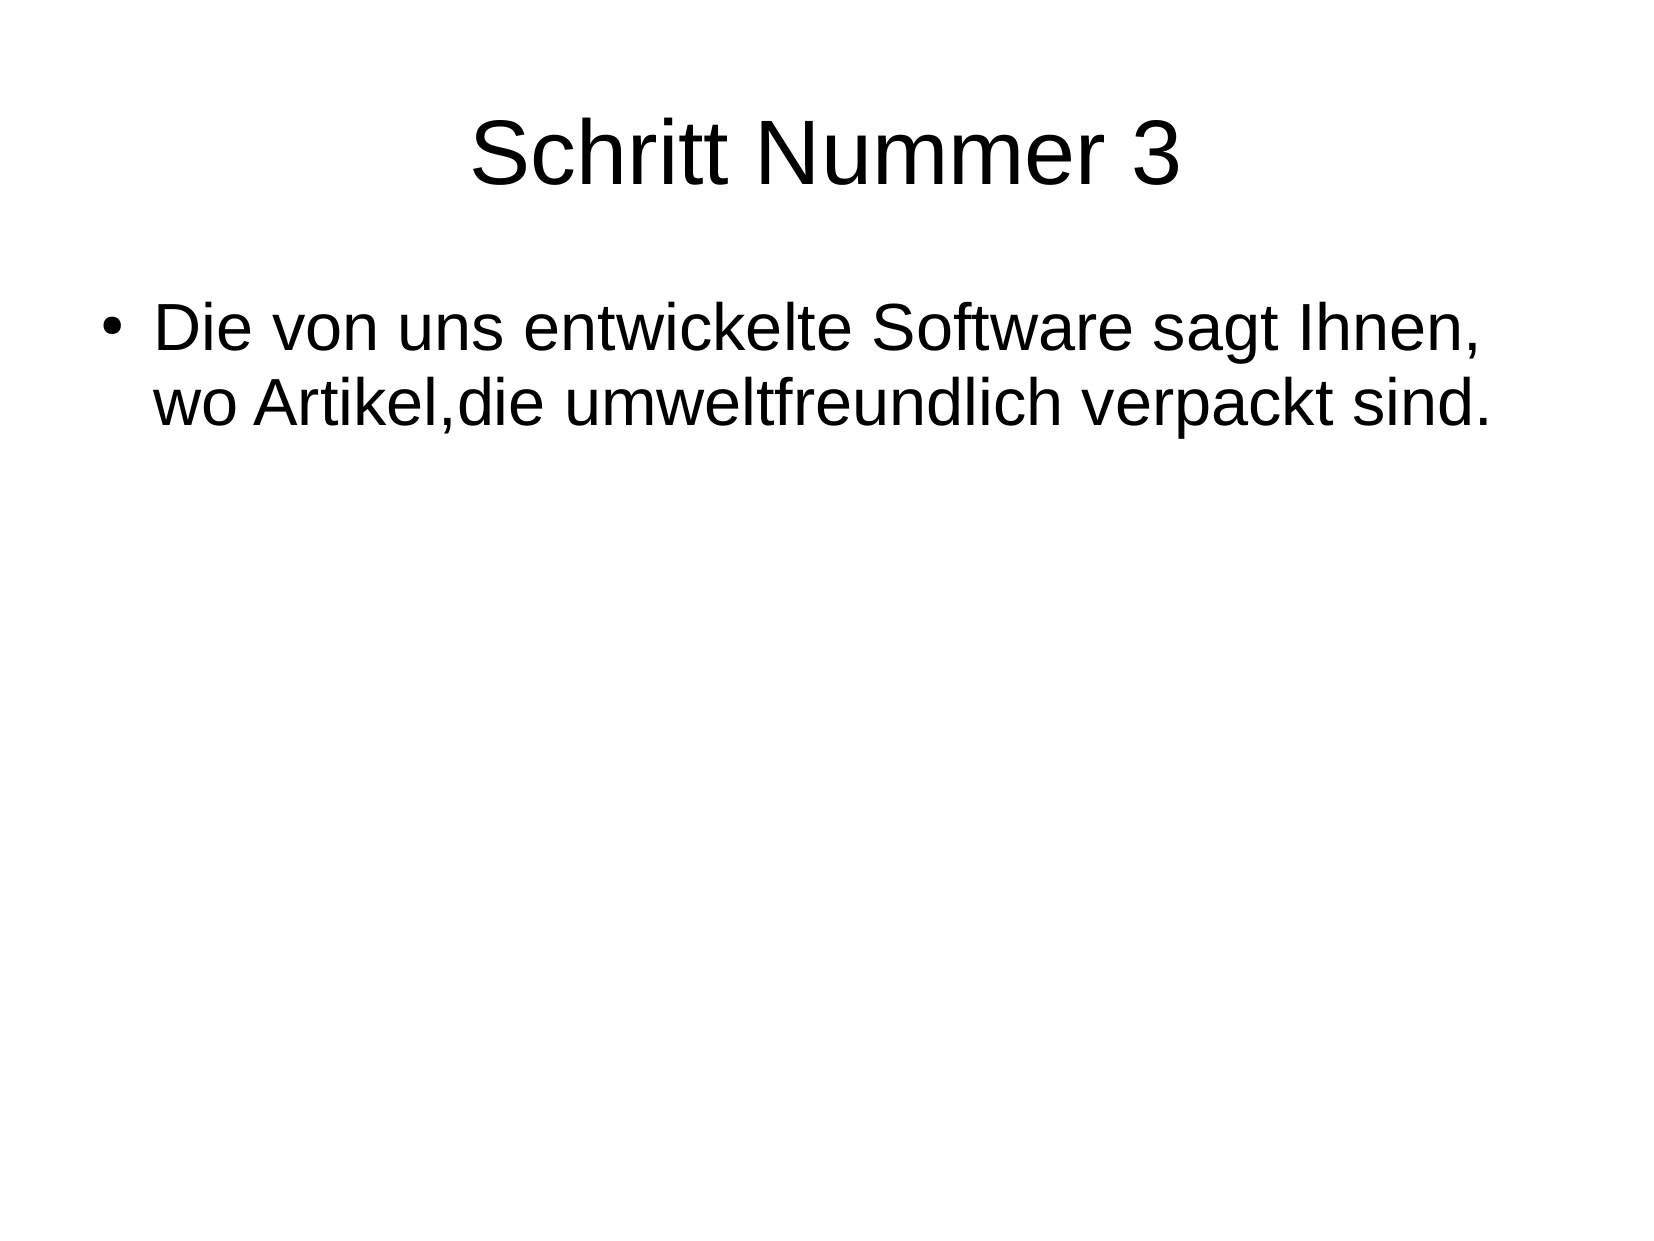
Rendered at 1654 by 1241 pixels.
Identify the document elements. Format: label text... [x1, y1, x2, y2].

list Die von uns entwickelte Software sagt Ihnen, wo Artikel,die umweltfreundlich verpackt sind. [82, 290, 1571, 1010]
title Schritt Nummer 3 [82, 49, 1571, 257]
